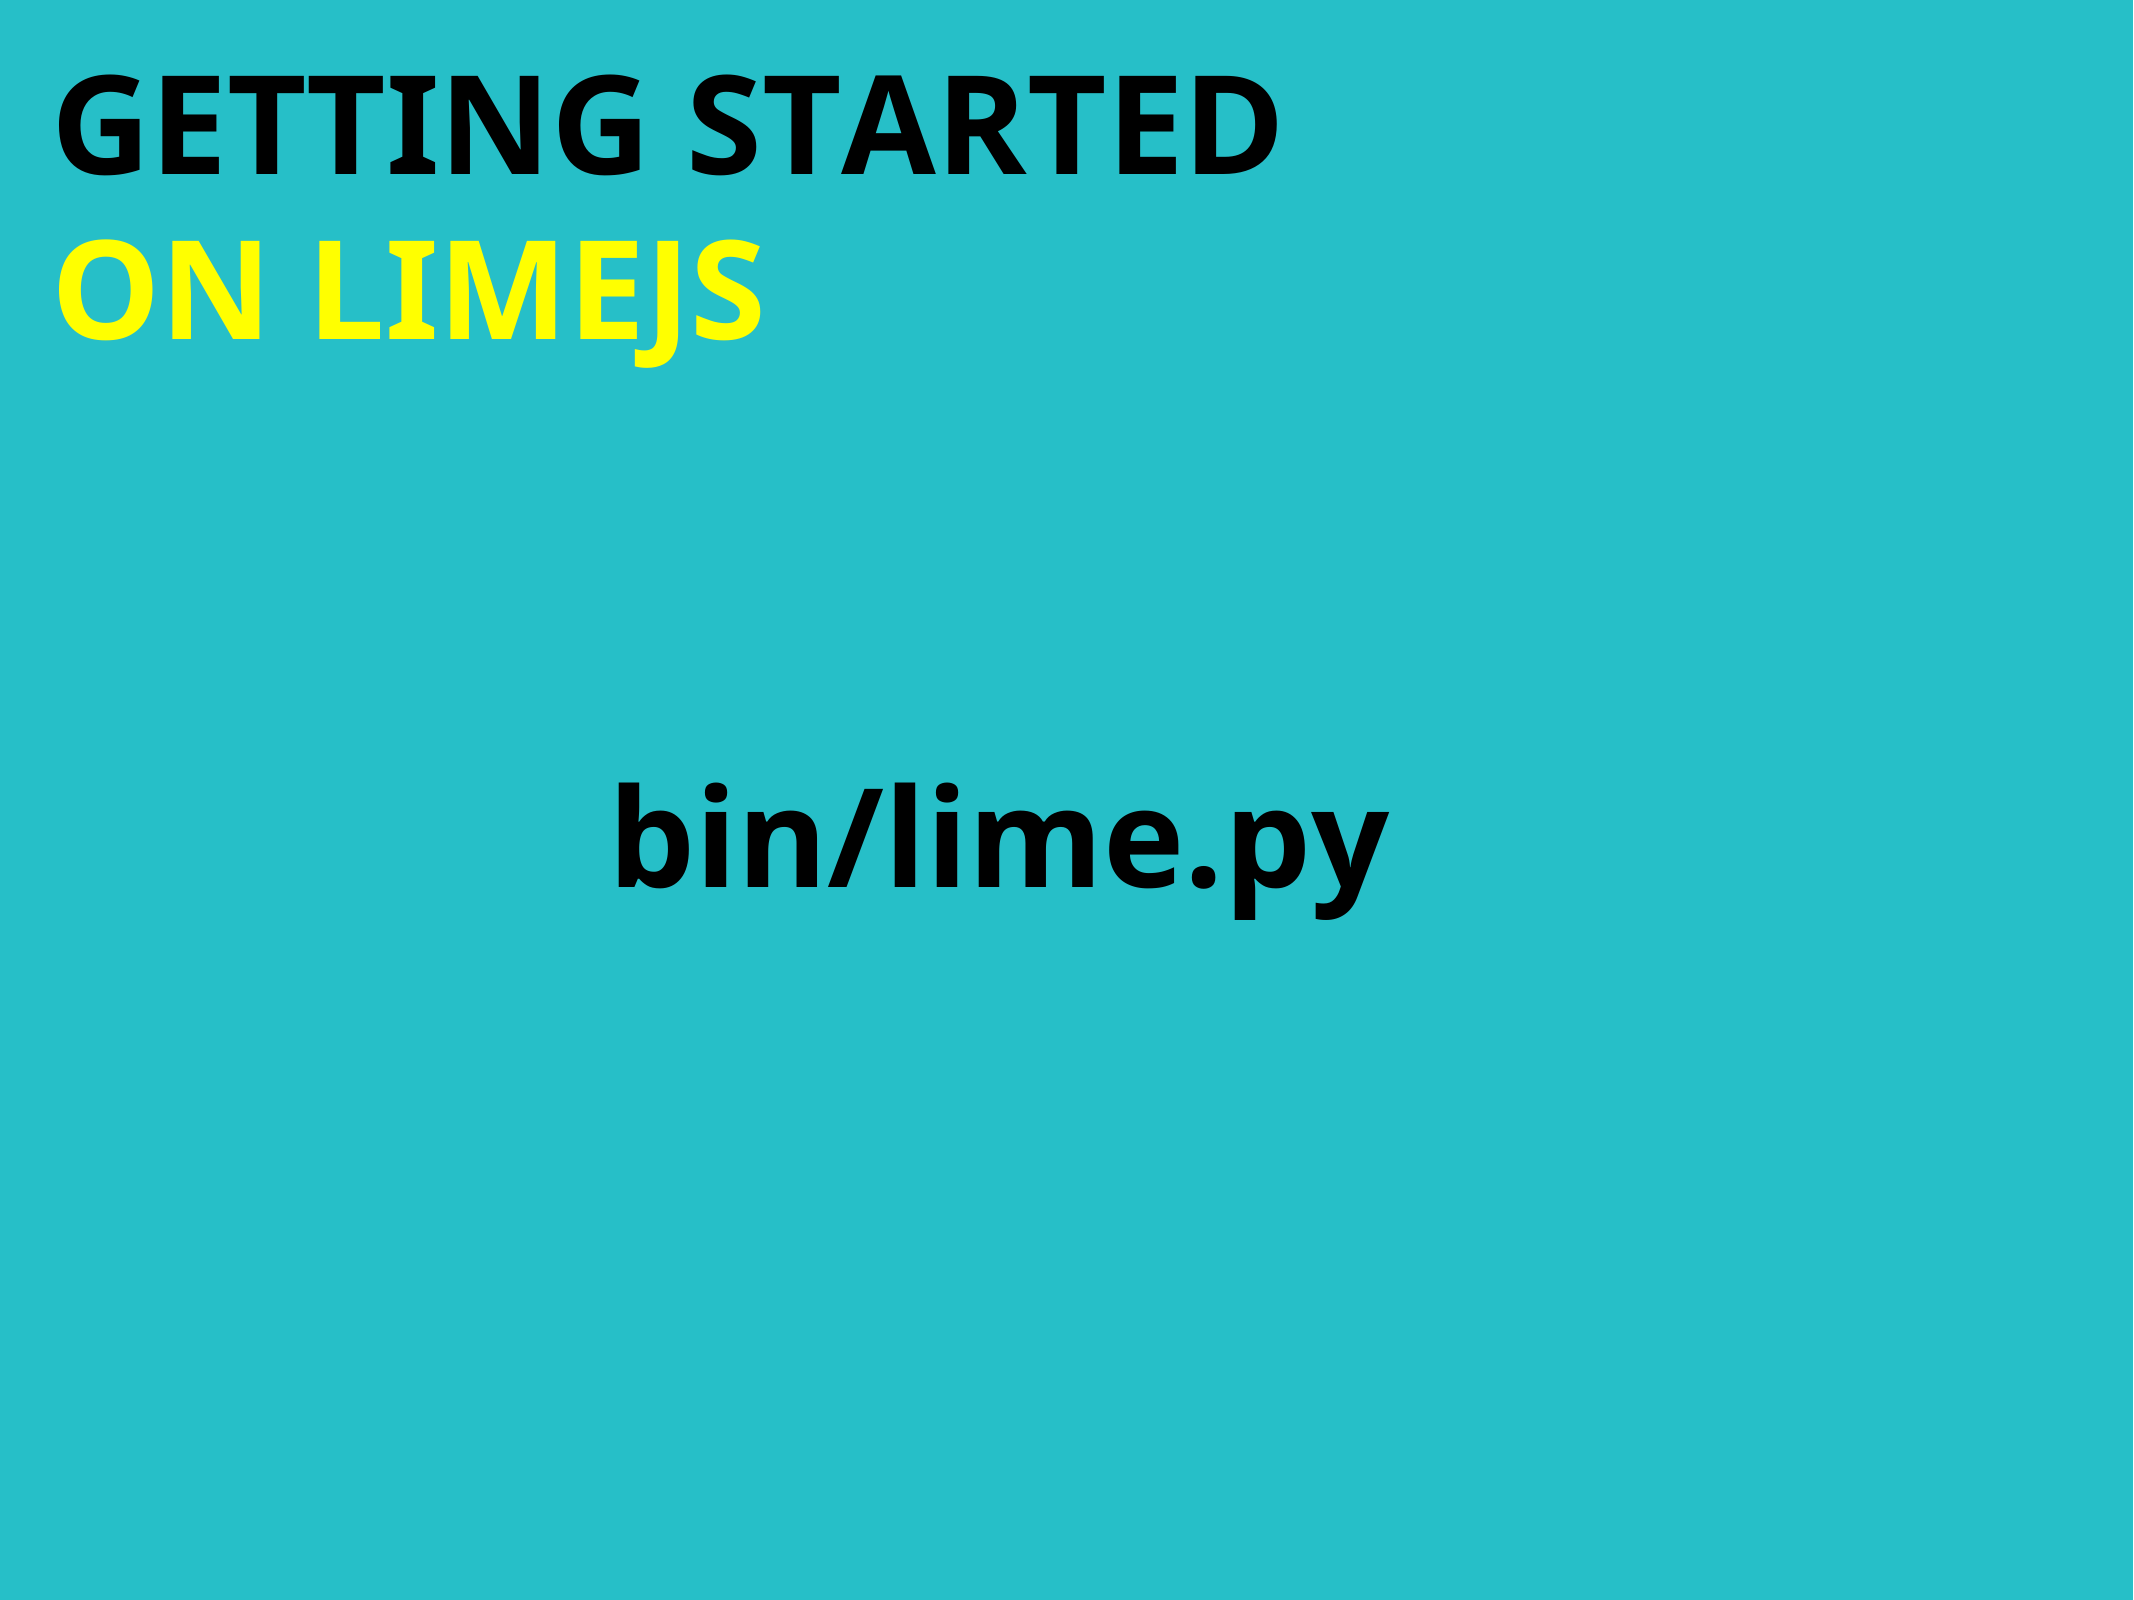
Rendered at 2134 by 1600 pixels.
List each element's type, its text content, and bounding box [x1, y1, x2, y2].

text_box GETTING STARTED ON LIMEJS [41, 37, 2101, 483]
text_box bin/lime.py [599, 750, 1538, 976]
